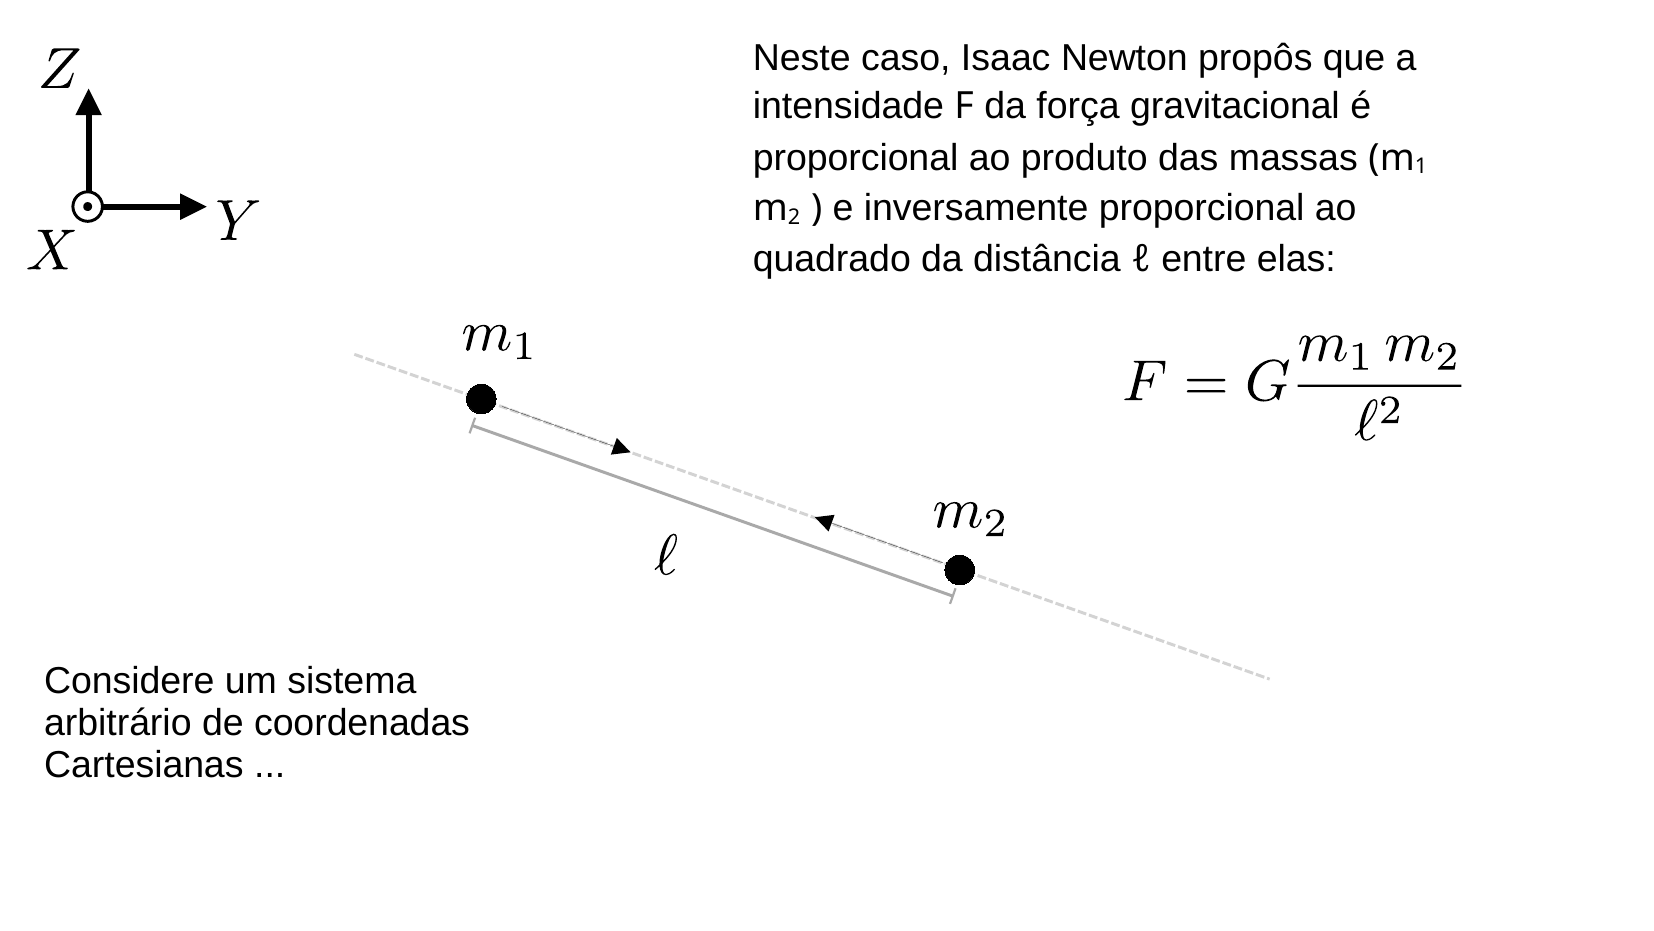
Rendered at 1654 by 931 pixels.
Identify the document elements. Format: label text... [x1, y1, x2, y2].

picture [41, 48, 80, 88]
picture [934, 501, 1004, 537]
text_box Neste caso, Isaac Newton propôs que a intensidade F da força gravitacional é proporcional ao produto das massas (m1 m2 ) e inversamente proporcional ao quadrado da distância ℓ entre elas: [738, 29, 1536, 325]
picture [652, 531, 680, 578]
picture [27, 229, 76, 270]
text_box [466, 384, 497, 414]
picture [463, 324, 532, 360]
text_box Considere um sistema arbitrário de coordenadas Cartesianas ... [29, 651, 502, 798]
picture [217, 200, 260, 240]
text_box [944, 555, 975, 585]
picture [1122, 333, 1464, 443]
text_box [72, 191, 103, 222]
